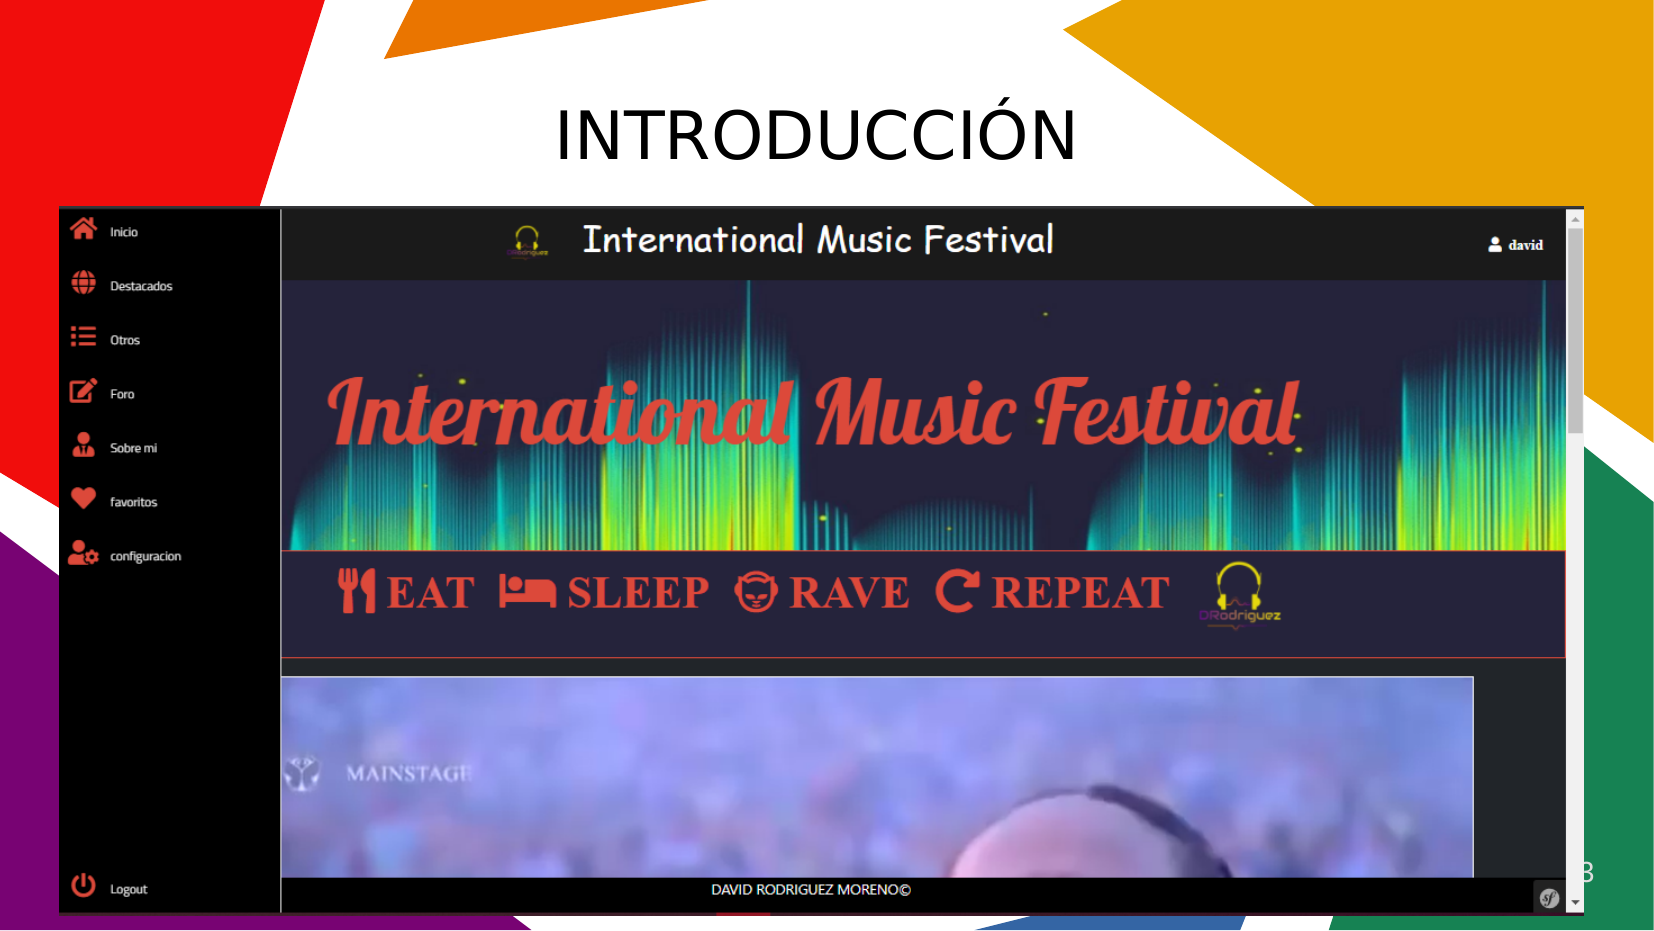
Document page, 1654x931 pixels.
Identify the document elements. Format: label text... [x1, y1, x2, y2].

title INTRODUCCIÓN [265, 59, 1348, 206]
picture [59, 206, 1584, 916]
